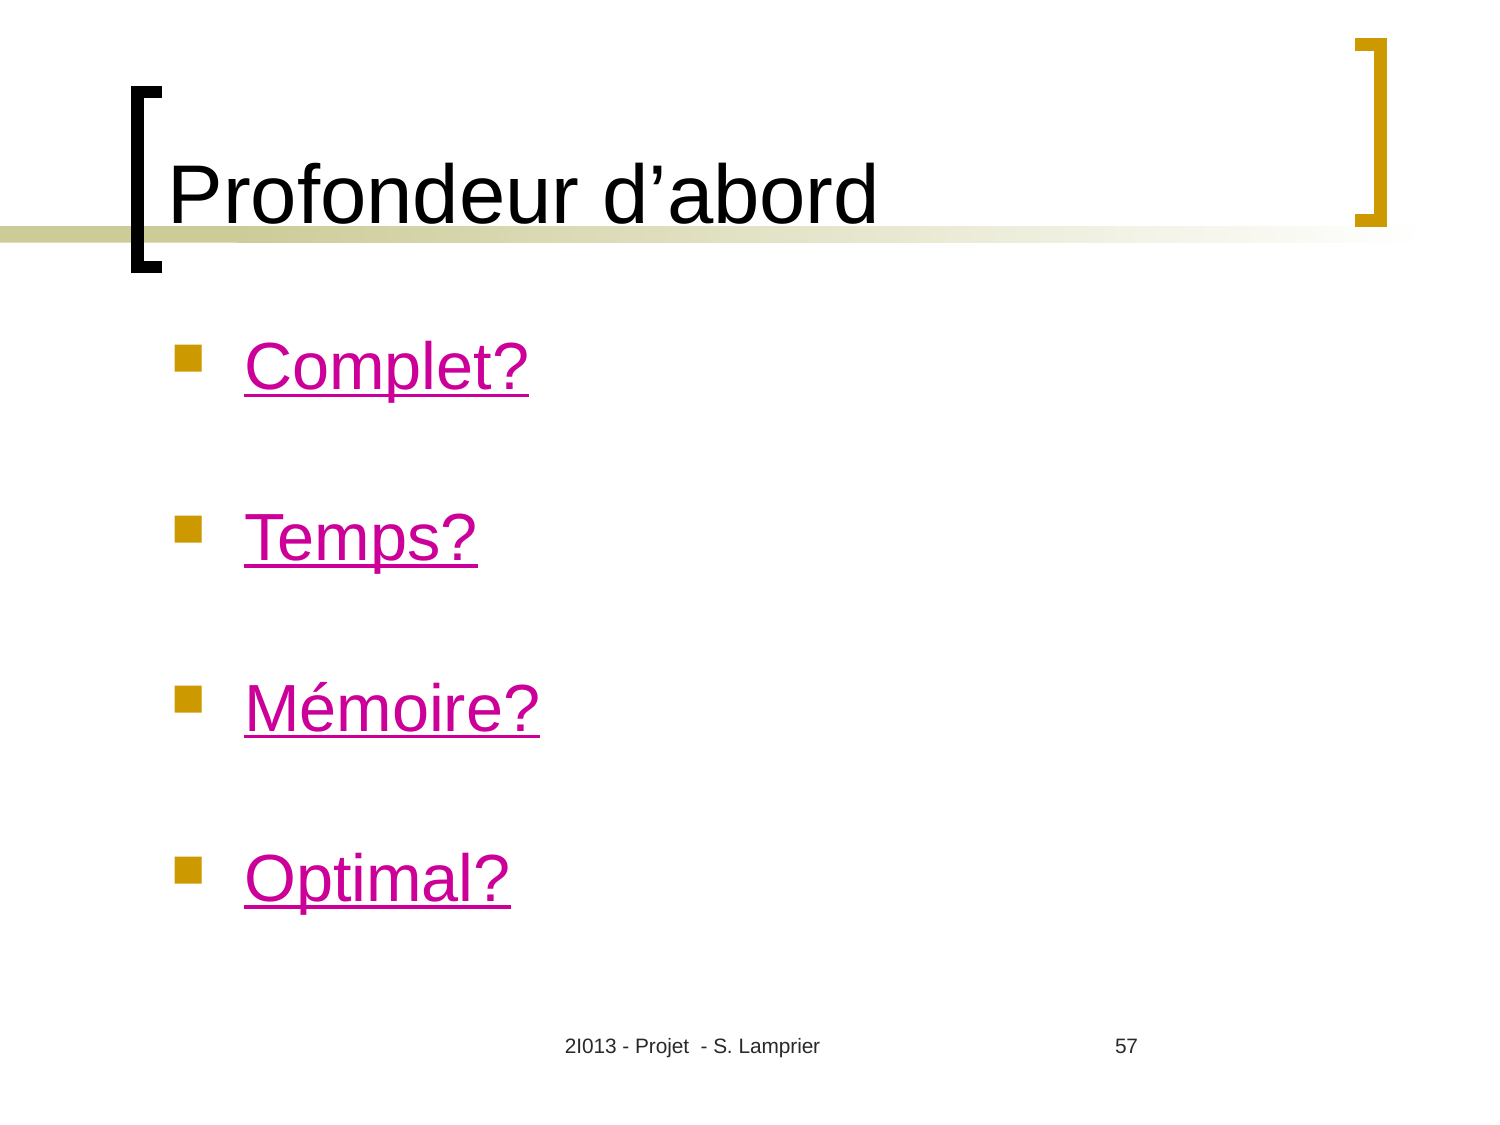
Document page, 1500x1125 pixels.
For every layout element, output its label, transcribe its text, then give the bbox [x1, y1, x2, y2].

title Profondeur d’abord [152, 15, 1328, 248]
slide_number <numéro> [1100, 1025, 1413, 1100]
footer 2I013 - Projet - S. Lamprier [549, 1025, 1025, 1100]
list Complet? Temps? Mémoire? Optimal? [155, 324, 1413, 1000]
